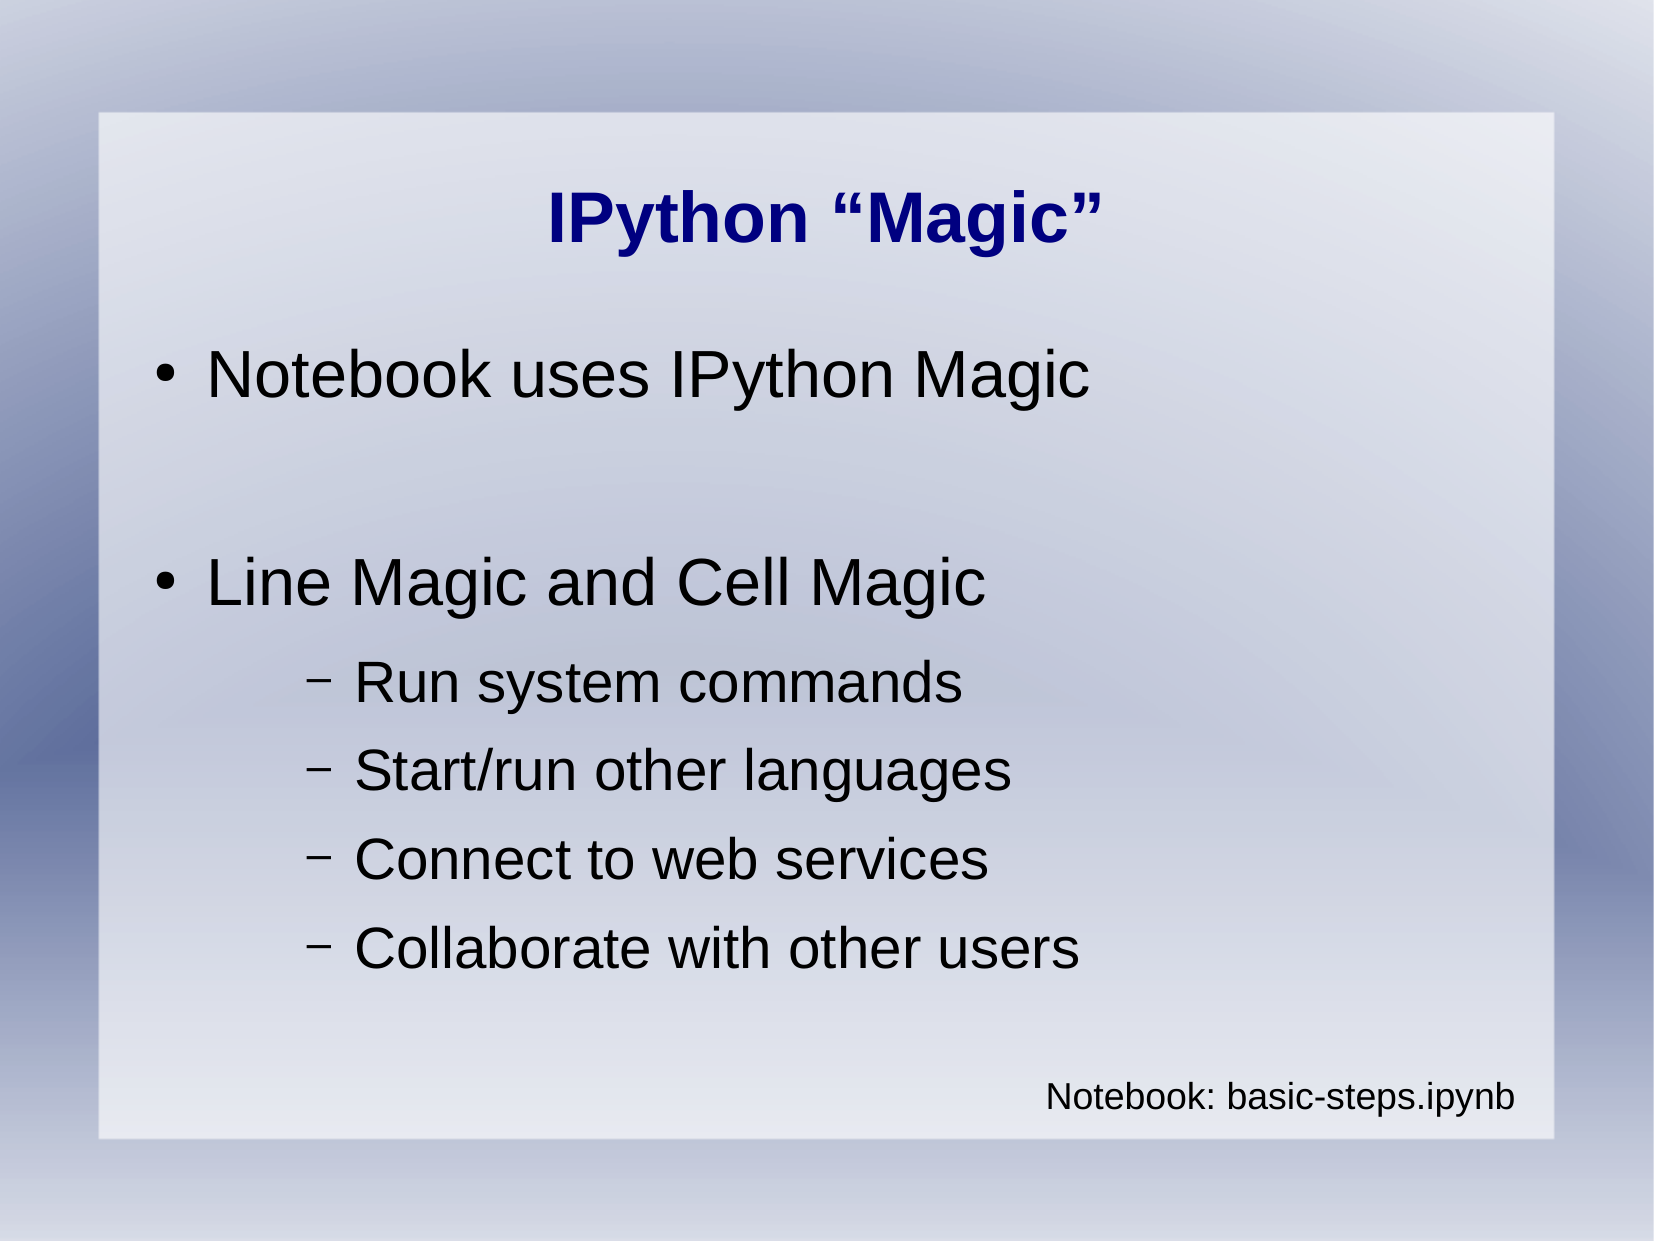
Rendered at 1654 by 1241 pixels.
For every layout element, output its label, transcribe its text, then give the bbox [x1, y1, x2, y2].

title IPython “Magic” [118, 114, 1536, 322]
picture [0, 0, 1654, 1241]
text_box Notebook: basic-steps.ipynb [1030, 1068, 1531, 1126]
list Notebook uses IPython Magic Line Magic and Cell Magic Run system commands Start/run other languages Connect to web services Collaborate with other users [118, 336, 1506, 1056]
